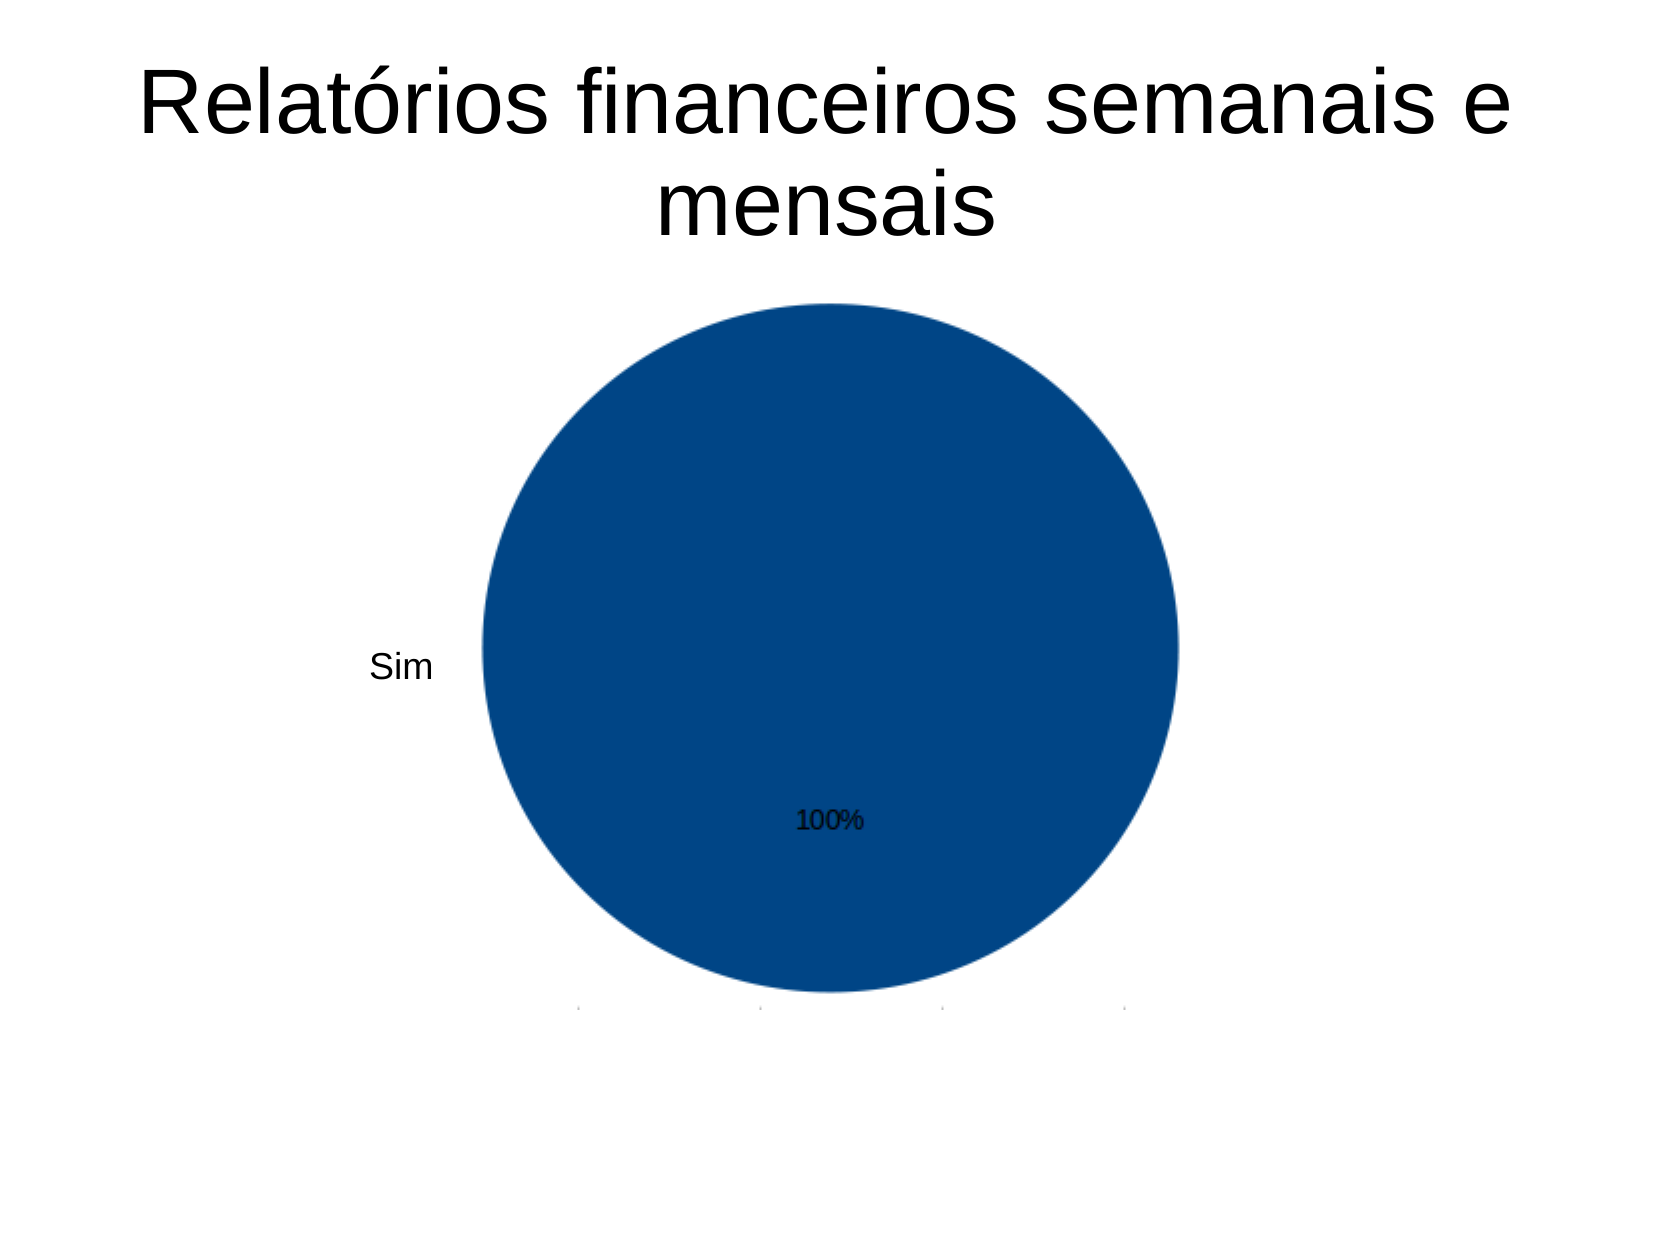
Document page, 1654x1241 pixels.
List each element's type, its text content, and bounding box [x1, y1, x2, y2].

text_box Sim [354, 637, 449, 695]
picture [454, 290, 1200, 1010]
title Relatórios financeiros semanais e mensais [82, 49, 1571, 257]
